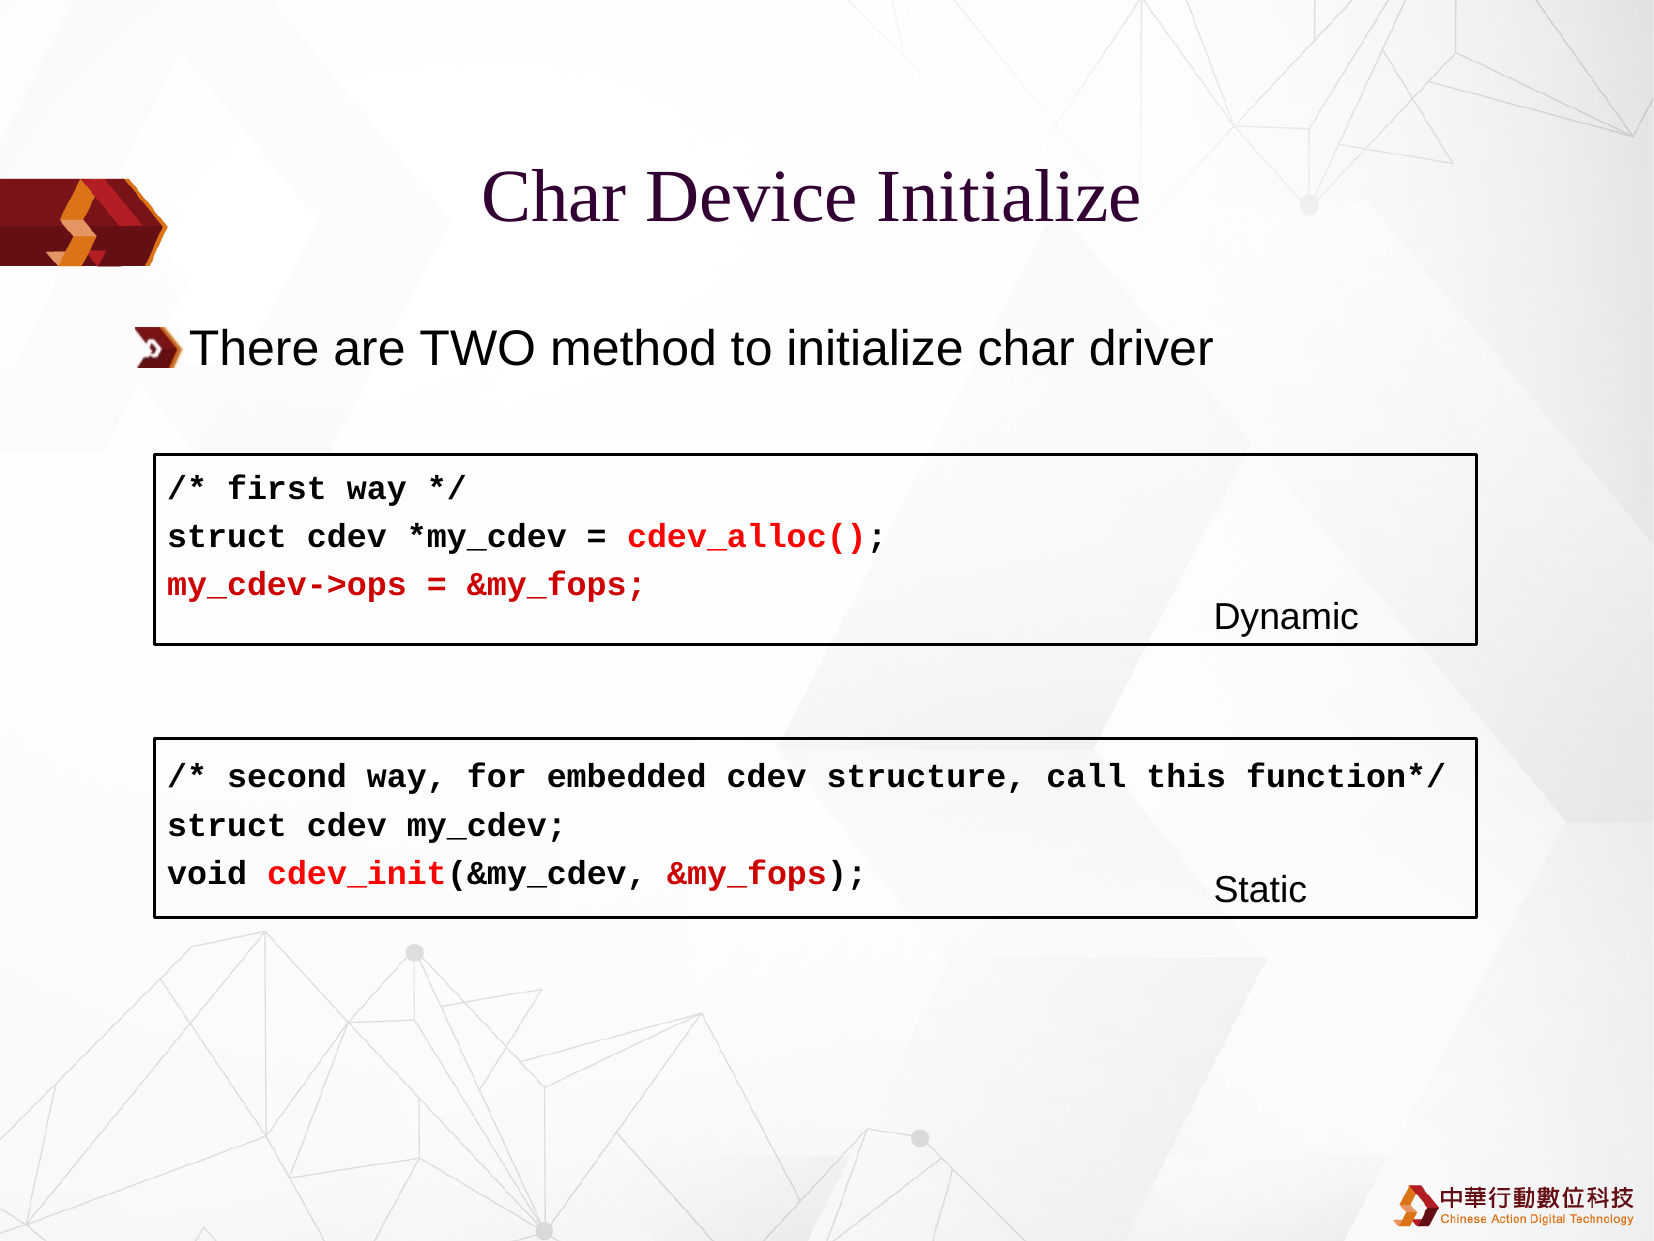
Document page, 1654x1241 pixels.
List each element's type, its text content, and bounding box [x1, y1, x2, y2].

title Char Device Initialize [118, 112, 1506, 281]
list There are TWO method to initialize char driver [118, 319, 1537, 464]
text_box /* first way */ struct cdev *my_cdev = cdev_alloc(); my_cdev->ops = &my_fops; /* second way, for embedded cdev structure, call this function*/ struct cdev my_cdev; void cdev_init(&my_cdev, &my_fops); [156, 464, 1475, 643]
list There are TWO method to initialize char driver [156, 456, 1475, 464]
text_box Dynamic [1198, 587, 1477, 645]
text_box Static [1198, 861, 1477, 918]
picture [0, 0, 1654, 1241]
text_box /* first way */ struct cdev *my_cdev = cdev_alloc(); my_cdev->ops = &my_fops; /* second way, for embedded cdev structure, call this function*/ struct cdev my_cdev; void cdev_init(&my_cdev, &my_fops); [77, 464, 1639, 985]
